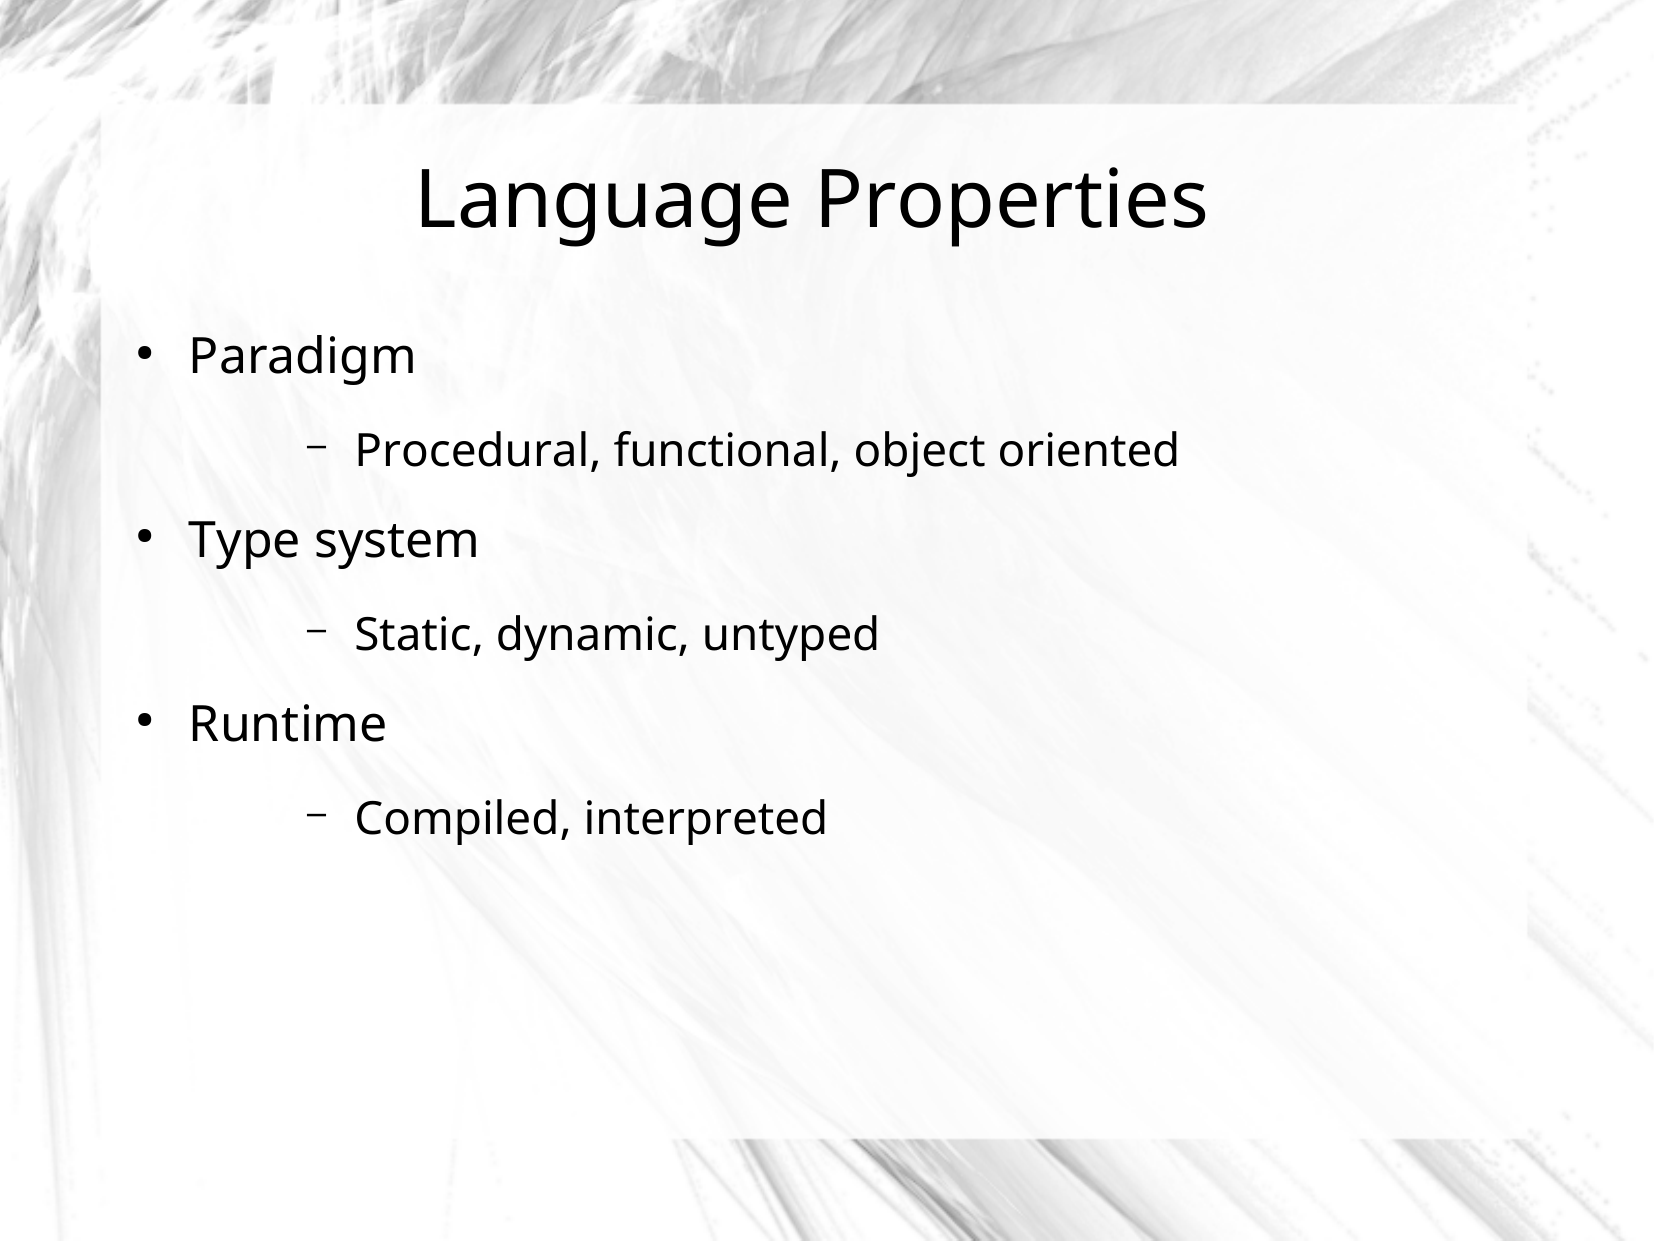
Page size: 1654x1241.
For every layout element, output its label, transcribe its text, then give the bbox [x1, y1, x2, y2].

list Paradigm Procedural, functional, object oriented Type system Static, dynamic, untyped Runtime Compiled, interpreted [118, 319, 1571, 1040]
title Language Properties [118, 112, 1506, 281]
picture [0, 0, 1654, 1241]
